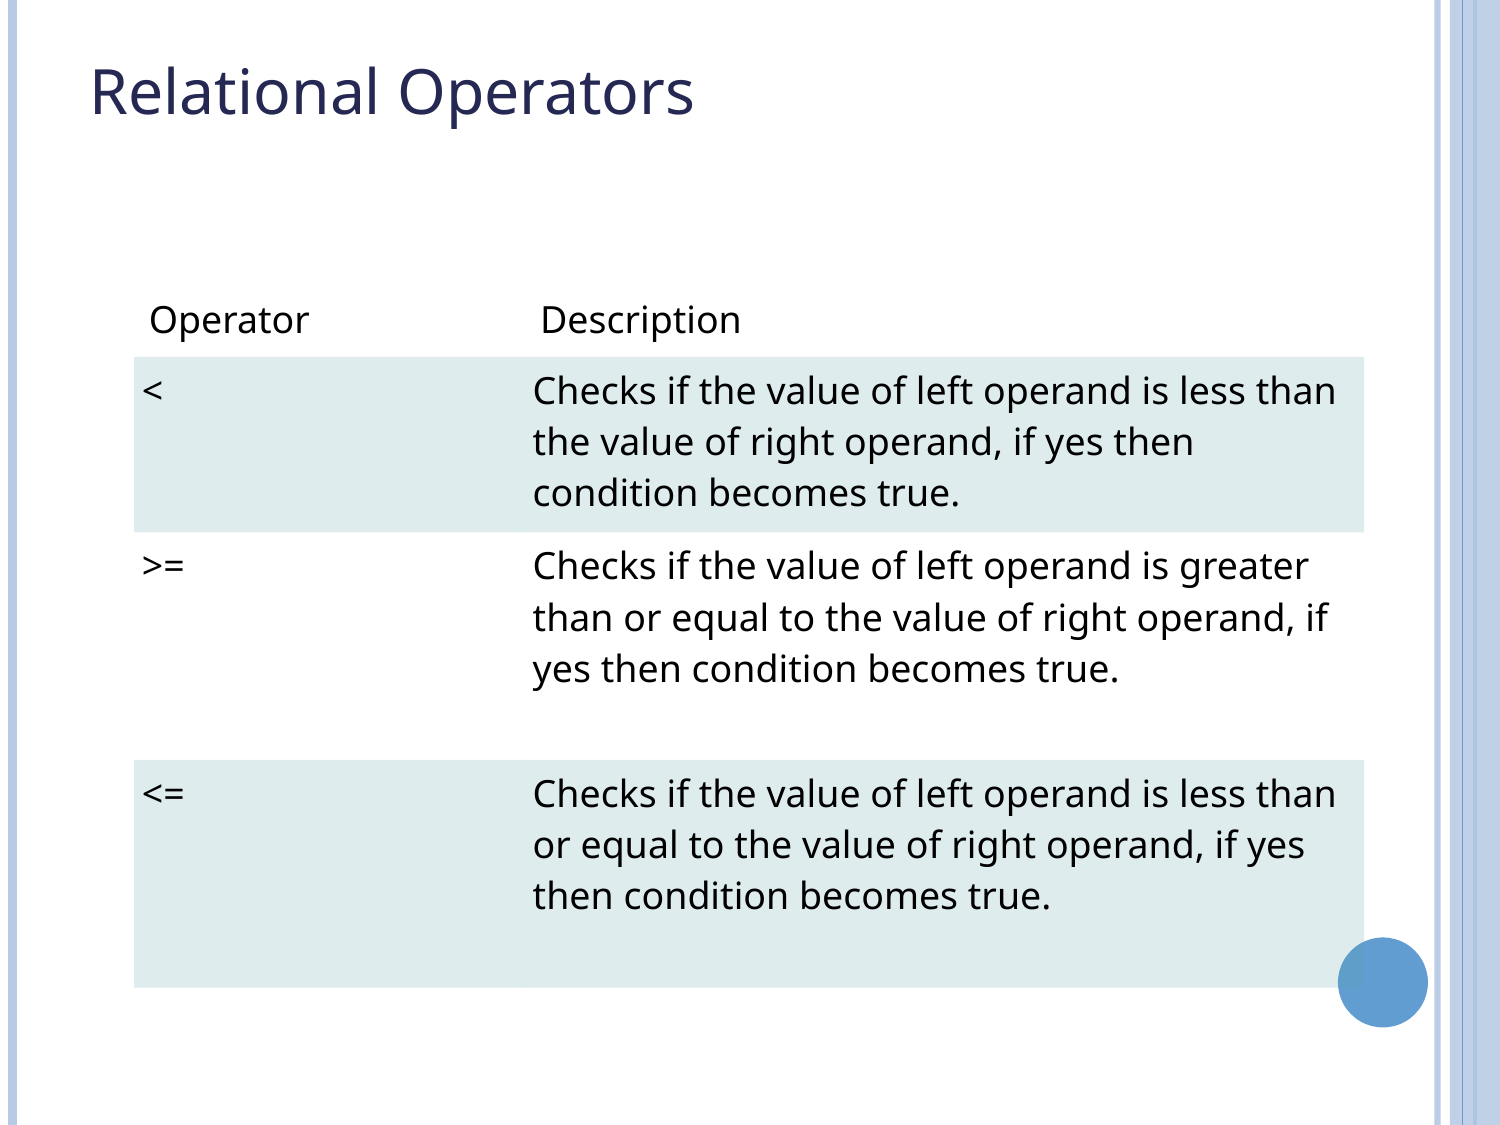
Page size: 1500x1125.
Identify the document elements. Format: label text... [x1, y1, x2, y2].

table_cell Checks if the value of left operand is less than the value of right operand, if yes then condition becomes true. [525, 357, 1364, 532]
table_header Operator [134, 286, 525, 357]
table_cell >= [134, 532, 525, 760]
table_cell Checks if the value of left operand is greater than or equal to the value of right operand, if yes then condition becomes true. [525, 532, 1364, 760]
table_header Description [525, 286, 1364, 357]
table_cell Checks if the value of left operand is less than or equal to the value of right operand, if yes then condition becomes true. [525, 760, 1364, 988]
title Relational Operators [75, 45, 1300, 233]
table_cell < [134, 357, 525, 532]
table_cell <= [134, 760, 525, 988]
